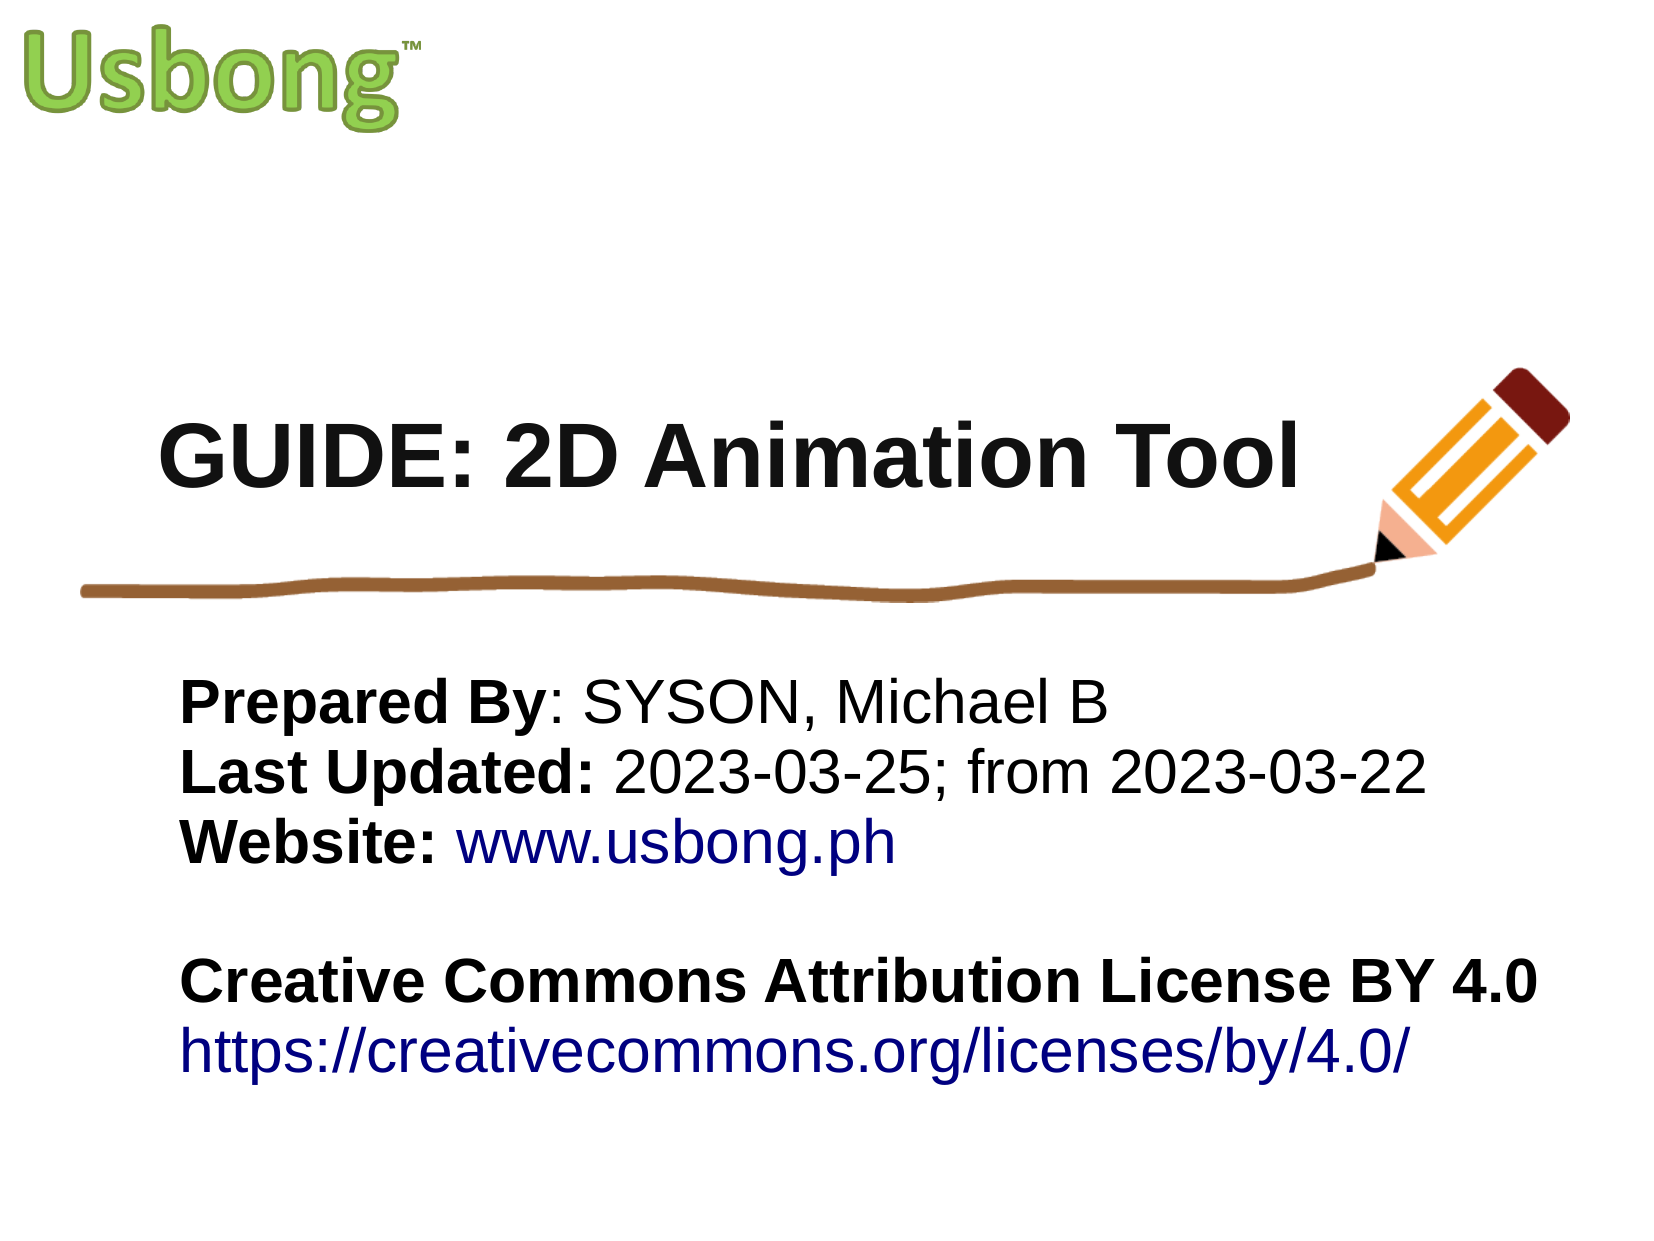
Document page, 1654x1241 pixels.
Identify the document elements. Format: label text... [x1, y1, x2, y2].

title GUIDE: 2D Animation Tool [82, 352, 1379, 560]
text_box Prepared By: SYSON, Michael B Last Updated: 2023-03-25; from 2023-03-22 Website: www.usbong.ph Creative Commons Attribution License BY 4.0 https://creativecommons.org/licenses/by/4.0/ [165, 660, 1591, 1111]
picture [80, 367, 1570, 603]
picture [24, 24, 421, 133]
